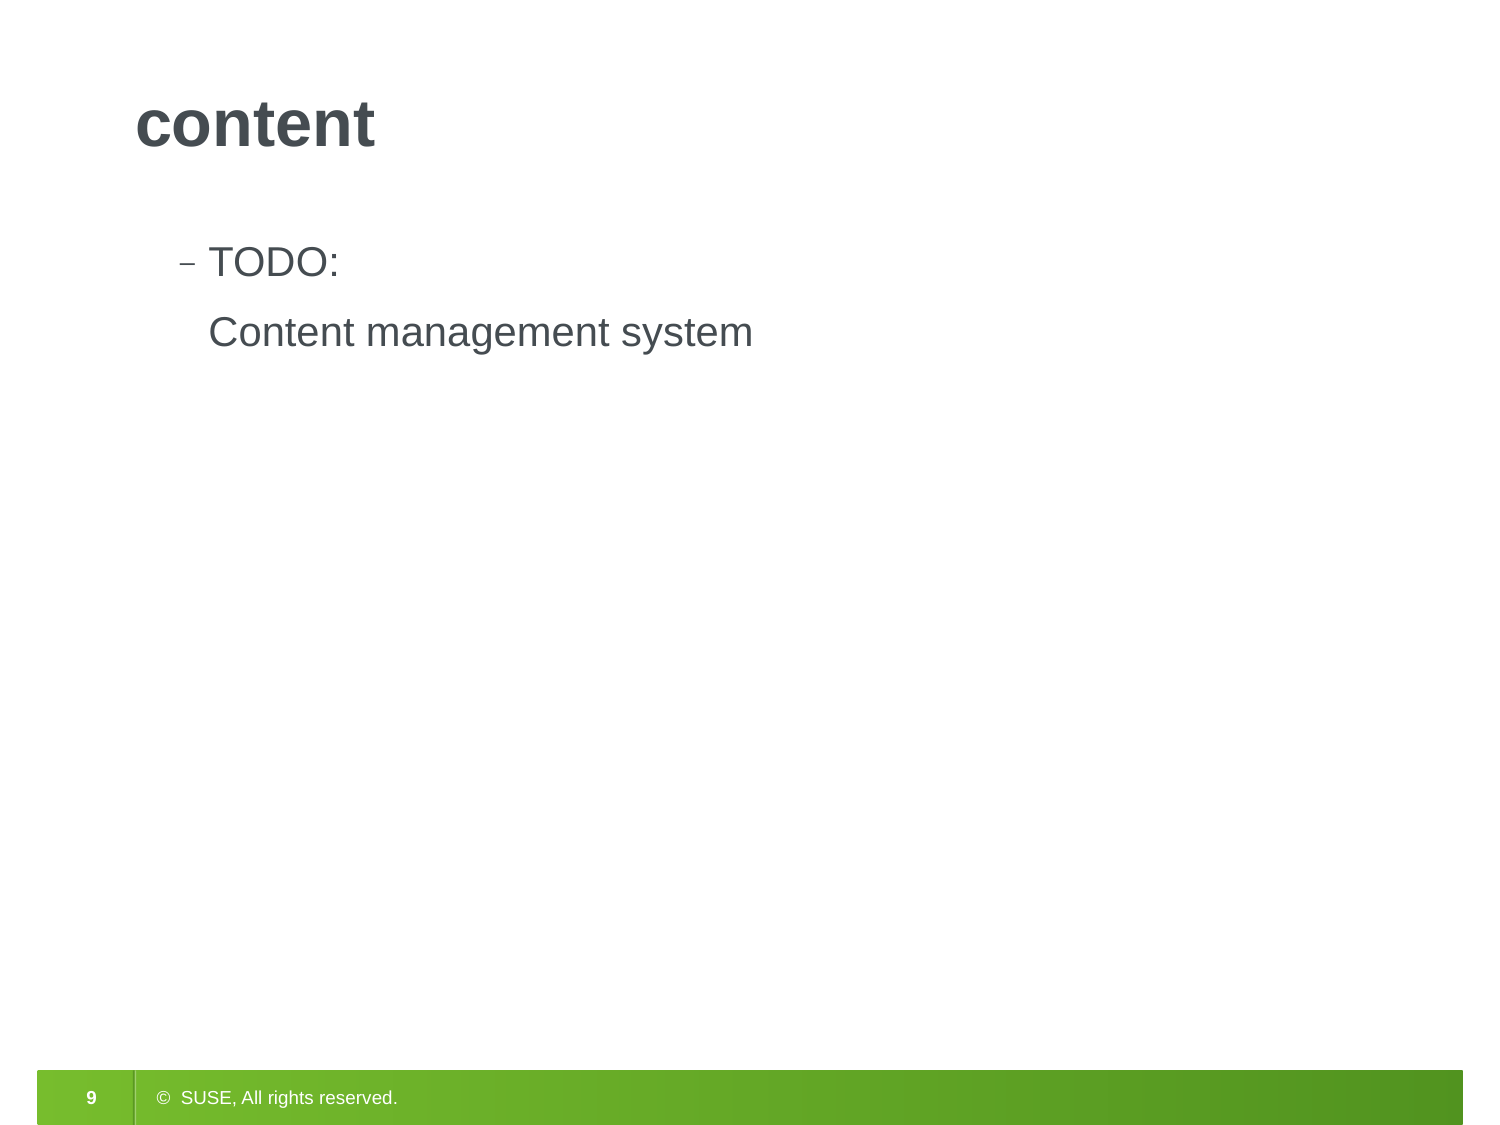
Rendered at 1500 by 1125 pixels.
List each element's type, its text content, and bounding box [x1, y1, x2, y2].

title content [135, 41, 1372, 204]
list TODO: Content management system [135, 238, 1372, 982]
